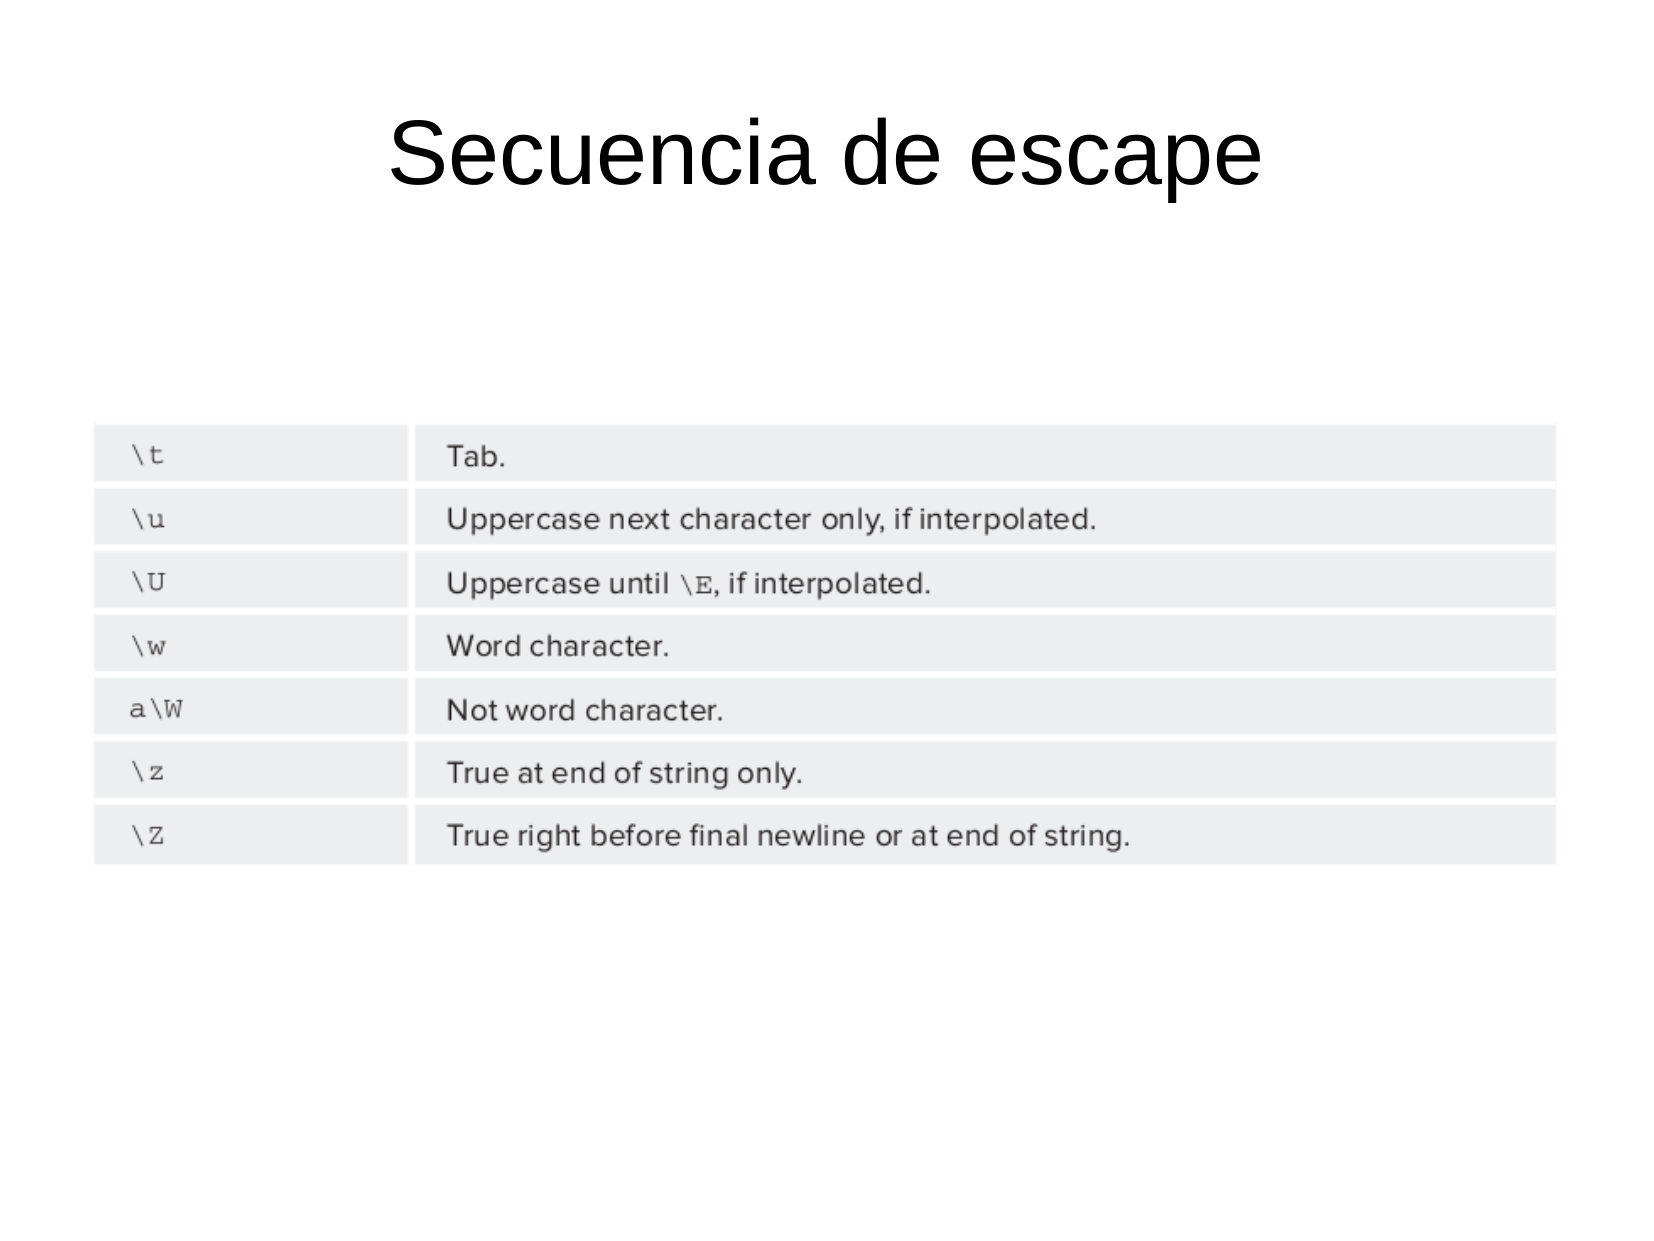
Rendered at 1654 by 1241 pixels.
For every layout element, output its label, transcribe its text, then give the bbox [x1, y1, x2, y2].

picture [82, 421, 1571, 878]
title Secuencia de escape [82, 49, 1571, 257]
